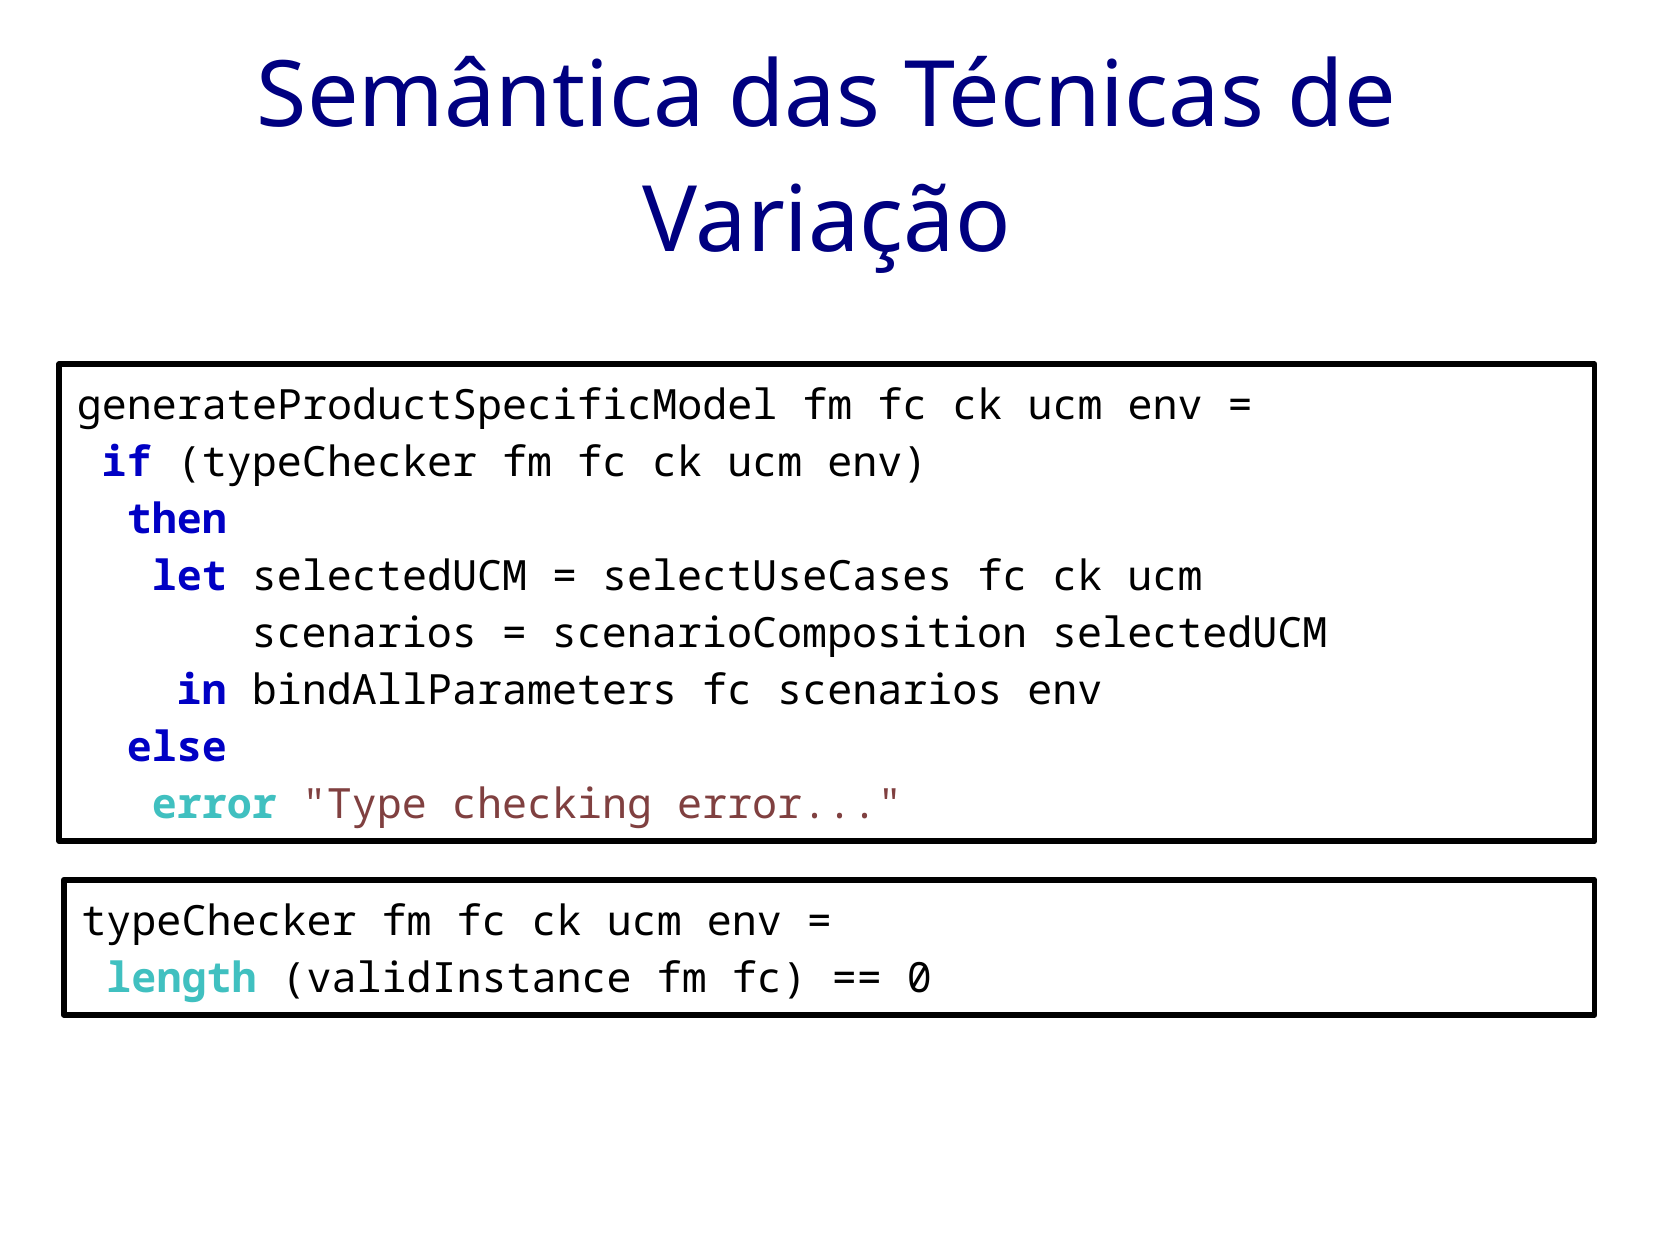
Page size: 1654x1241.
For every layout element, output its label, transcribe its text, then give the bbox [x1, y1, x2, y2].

text_box generateProductSpecificModel fm fc ck ucm env = if (typeChecker fm fc ck ucm env) then let selectedUCM = selectUseCases fc ck ucm scenarios = scenarioComposition selectedUCM in bindAllParameters fc scenarios env else error "Type checking error..." [59, 364, 1595, 806]
title Semântica das Técnicas de Variação [82, 24, 1571, 282]
text_box typeChecker fm fc ck ucm env = length (validInstance fm fc) == 0 [63, 879, 1595, 1006]
